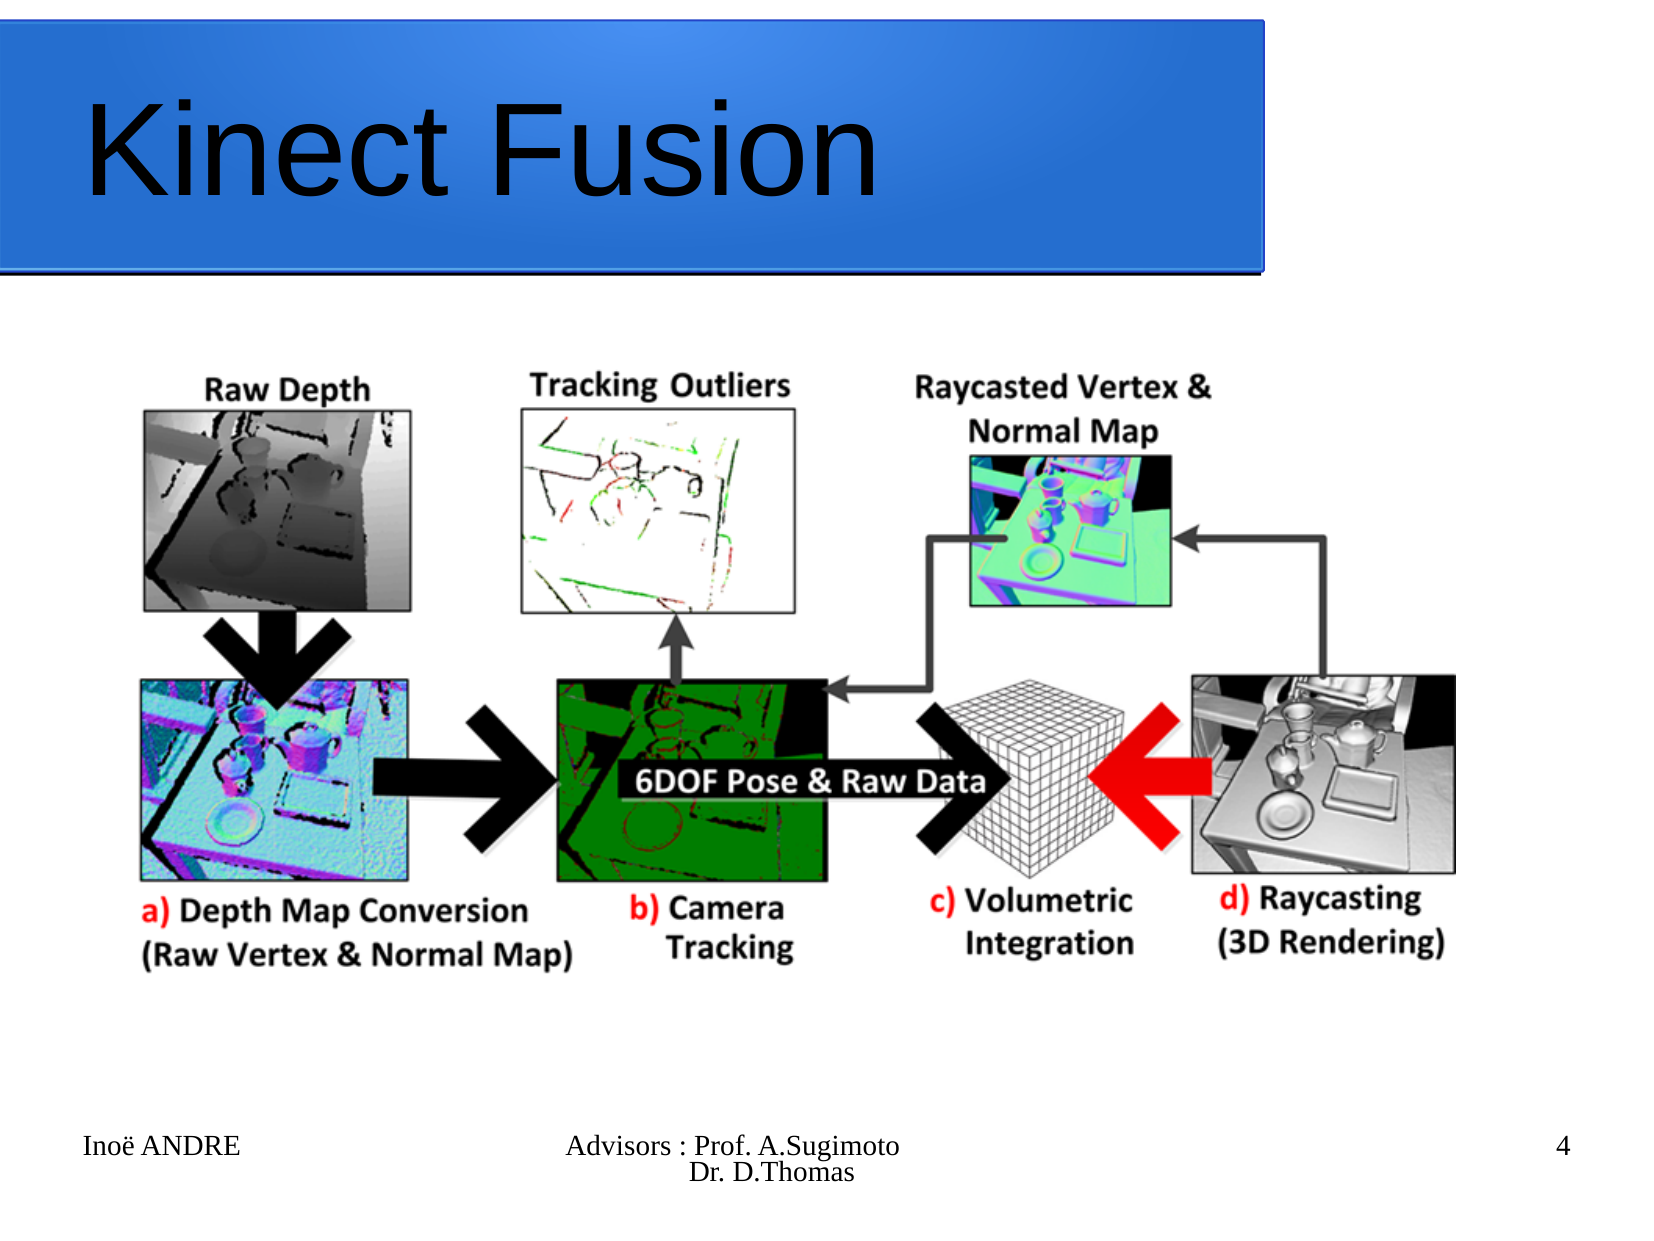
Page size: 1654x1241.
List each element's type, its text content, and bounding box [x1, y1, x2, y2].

list [82, 299, 1516, 976]
picture [136, 359, 1456, 978]
title Kinect Fusion [82, 47, 1235, 252]
